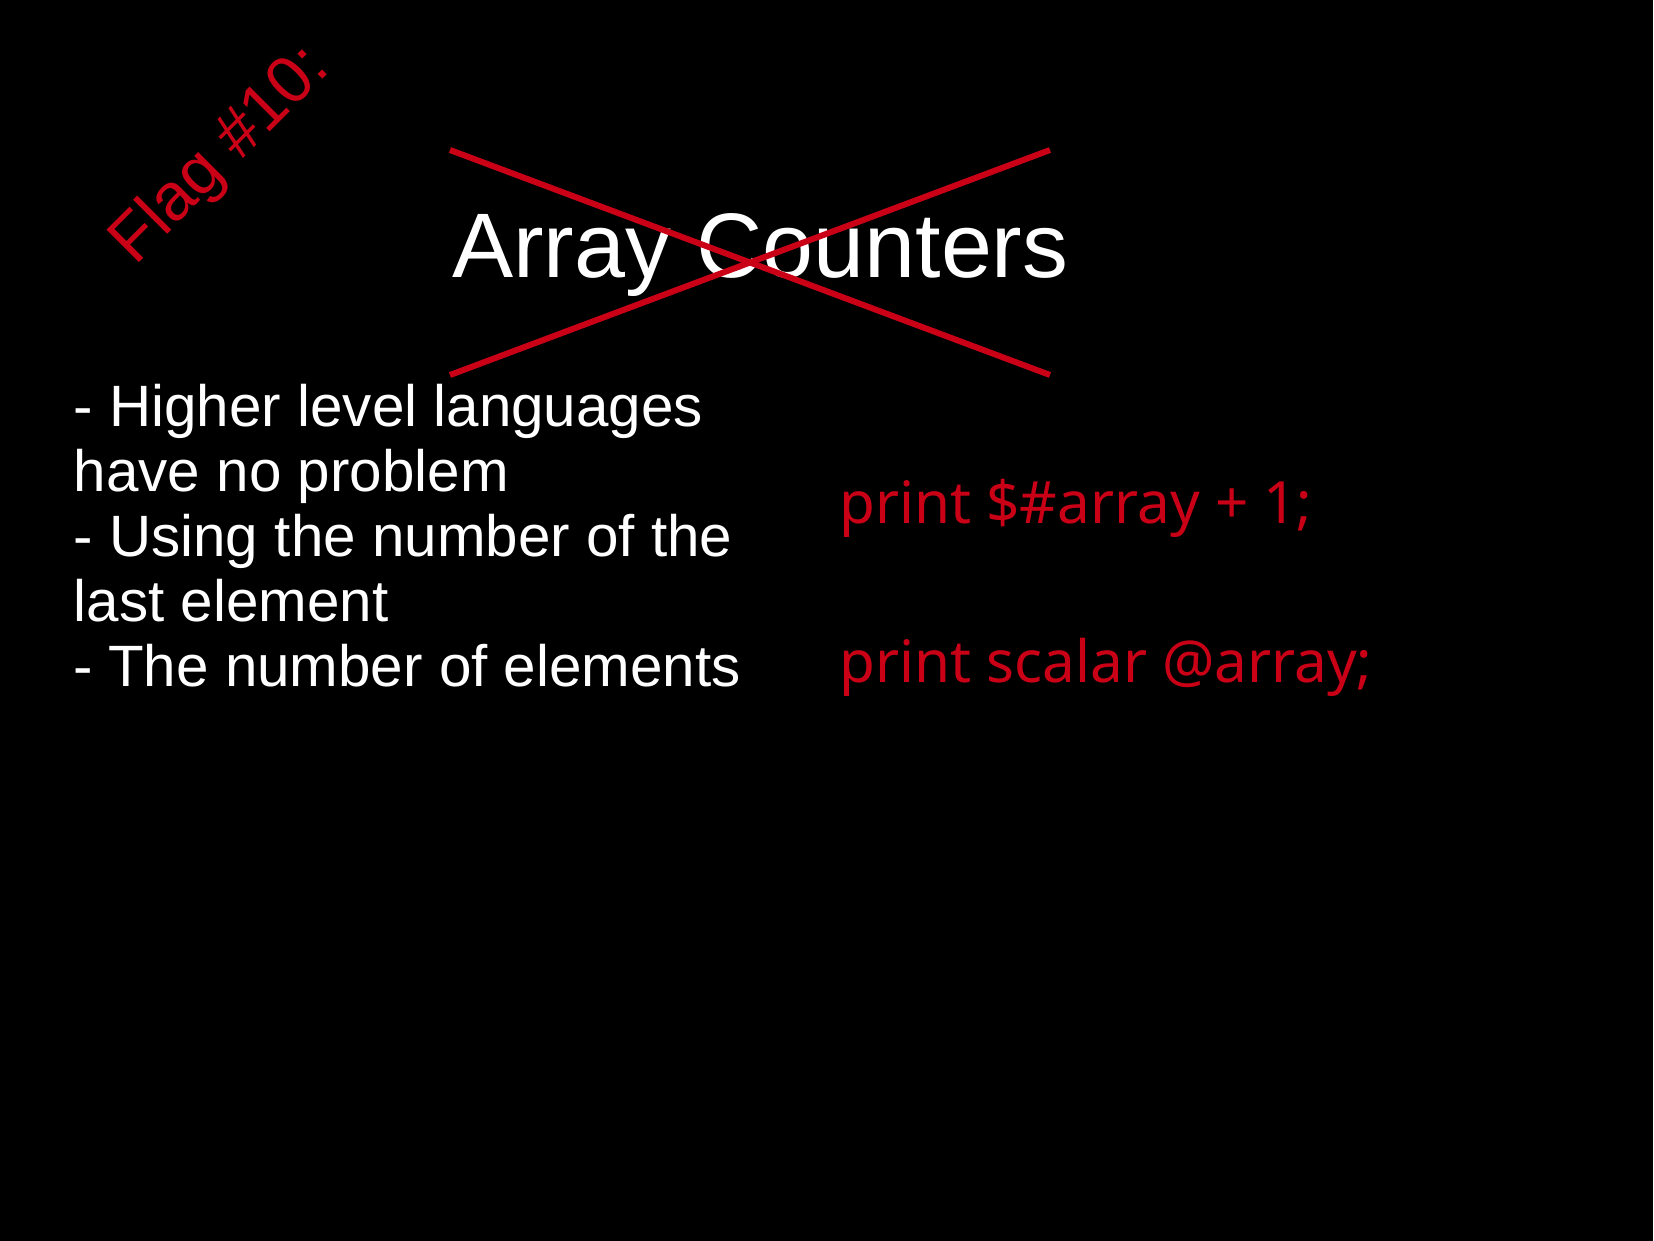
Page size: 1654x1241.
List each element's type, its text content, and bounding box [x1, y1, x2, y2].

text_box Array Counters [437, 187, 740, 317]
text_box Array Counters [616, 267, 884, 317]
text_box Array Counters [760, 187, 1081, 317]
text_box print $#array + 1; print scalar @array; [825, 375, 1613, 1126]
text_box - Higher level languages have no problem - Using the number of the last element - The number of elements [58, 366, 788, 1117]
text_box Flag #10: [77, 14, 361, 298]
text_box Array Counters [560, 187, 940, 258]
